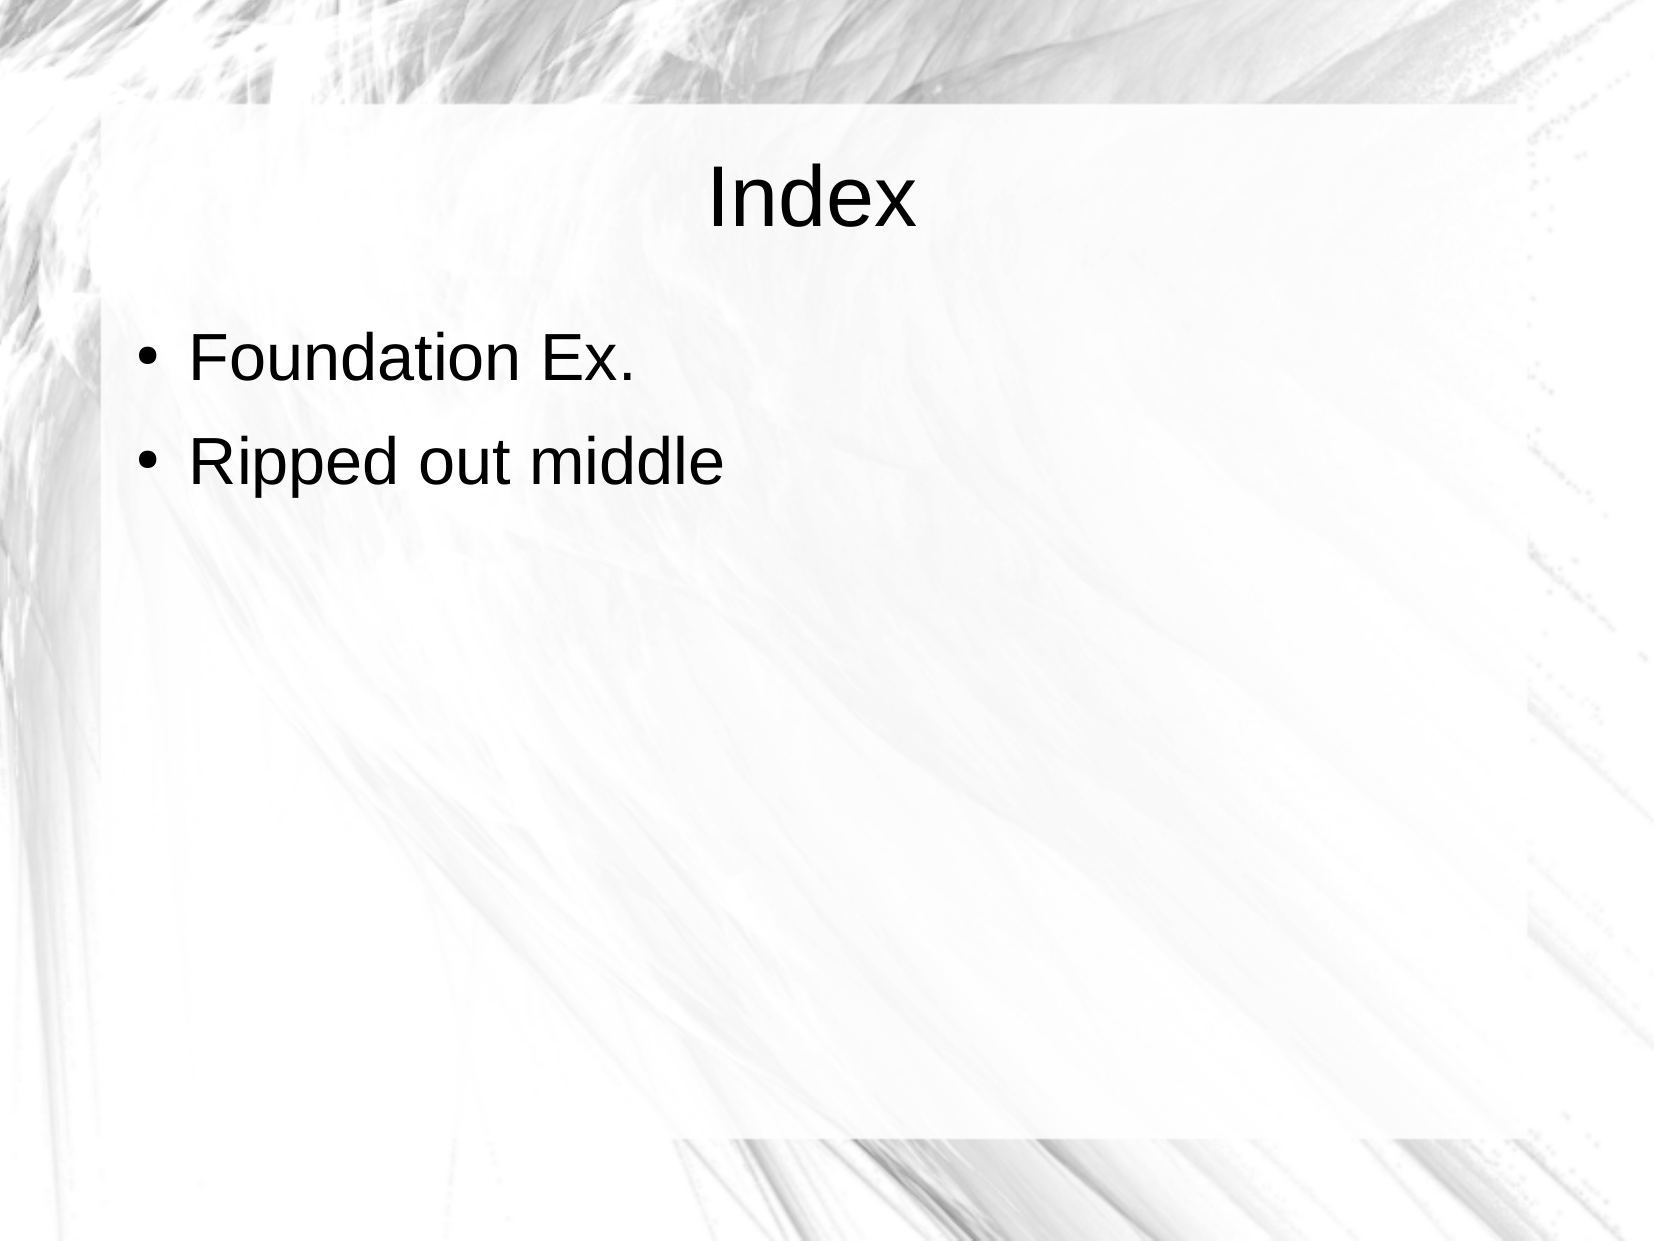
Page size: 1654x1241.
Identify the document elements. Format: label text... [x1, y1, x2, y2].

picture [0, 0, 1654, 1241]
list Foundation Ex. Ripped out middle [118, 319, 1571, 945]
title Index [118, 112, 1506, 281]
